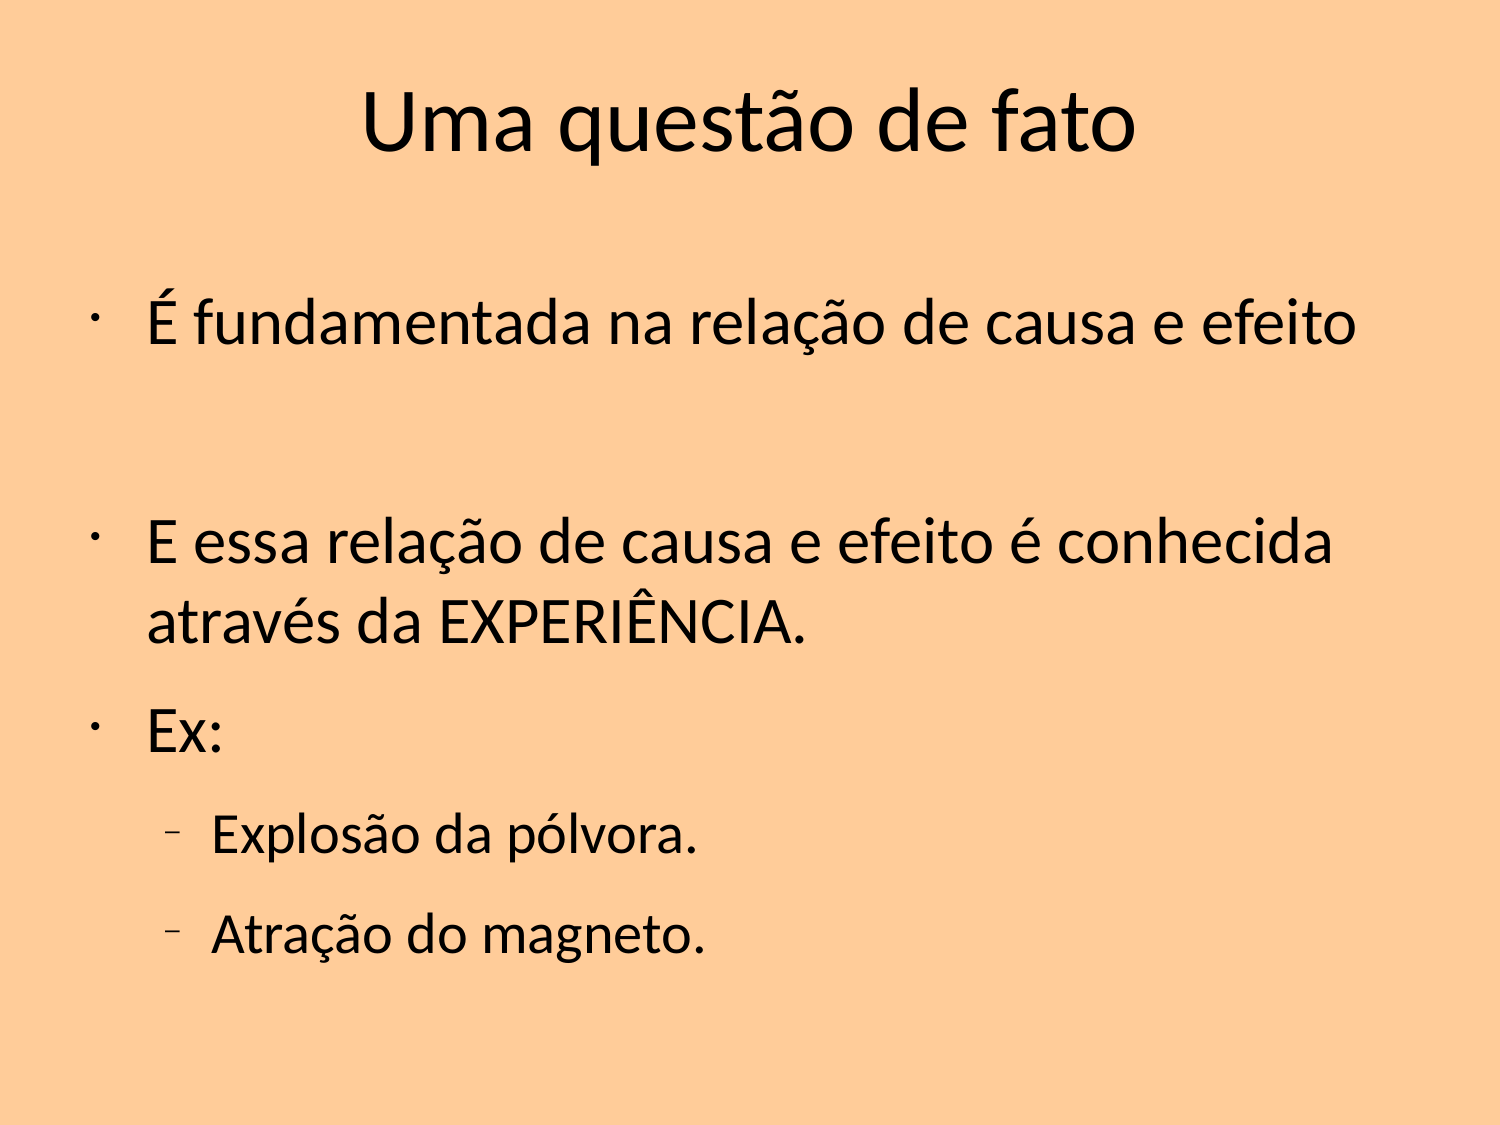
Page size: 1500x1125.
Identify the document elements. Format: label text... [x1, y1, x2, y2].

title Uma questão de fato [75, 45, 1425, 233]
list É fundamentada na relação de causa e efeito E essa relação de causa e efeito é conhecida através da EXPERIÊNCIA. Ex: Explosão da pólvora. Atração do magneto. [75, 262, 1425, 1005]
